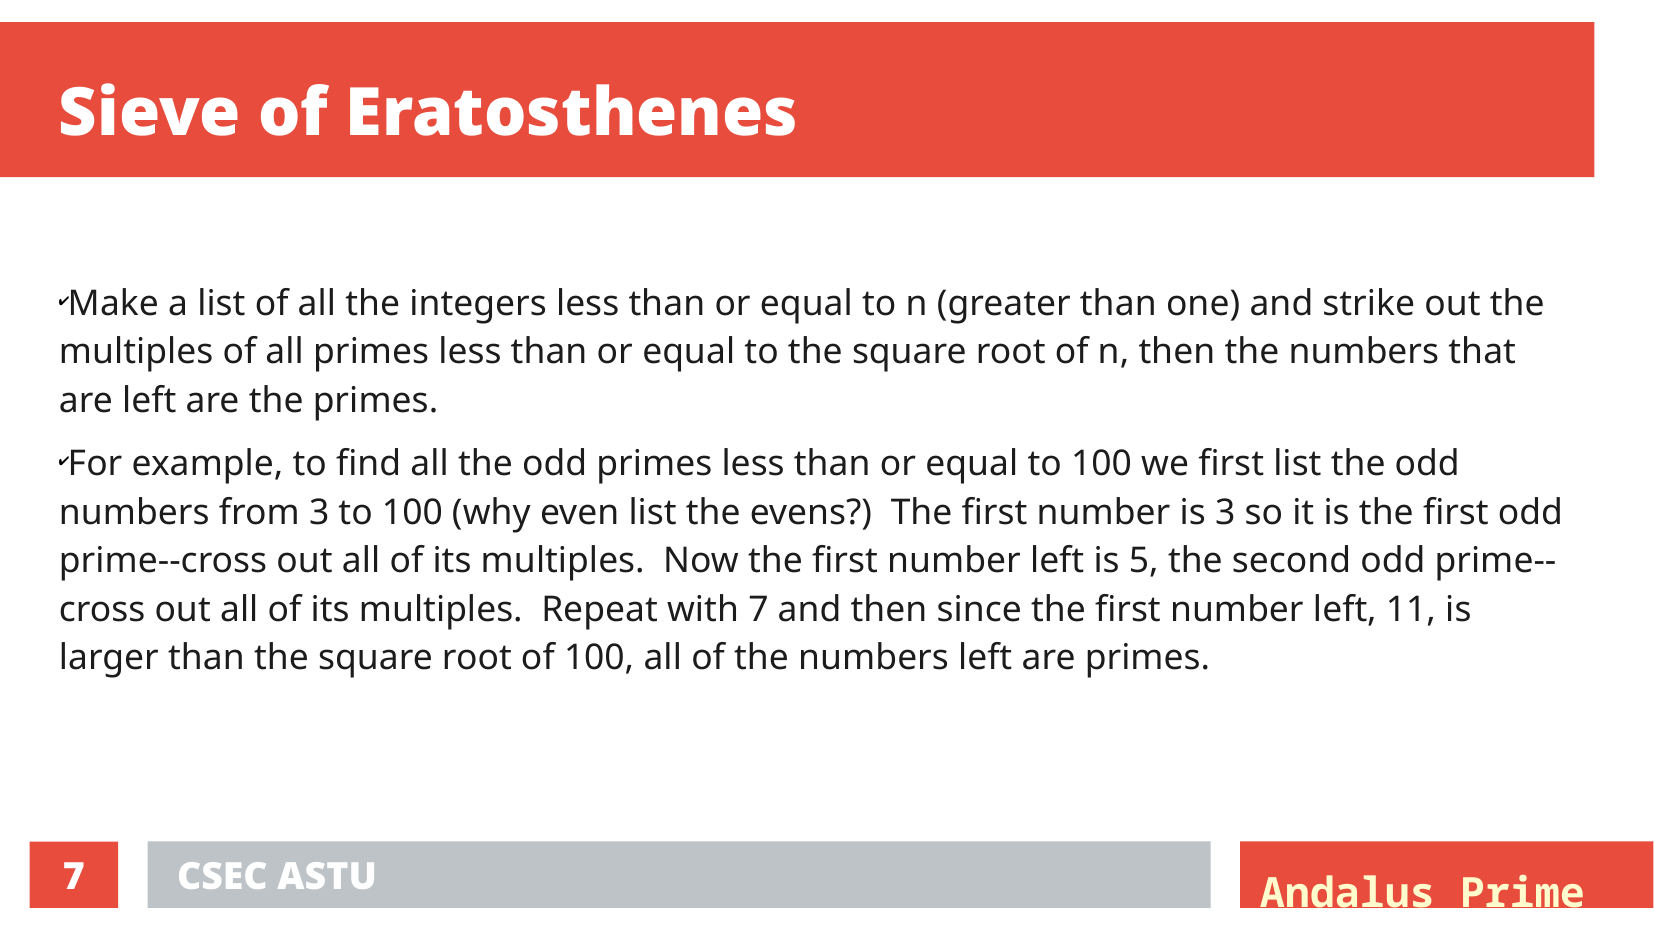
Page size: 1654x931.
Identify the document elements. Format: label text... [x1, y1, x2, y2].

list Make a list of all the integers less than or equal to n (greater than one) and strike out the multiples of all primes less than or equal to the square root of n, then the numbers that are left are the primes. For example, to find all the odd primes less than or equal to 100 we first list the odd numbers from 3 to 100 (why even list the evens?) The first number is 3 so it is the first odd prime--cross out all of its multiples. Now the first number left is 5, the second odd prime--cross out all of its multiples. Repeat with 7 and then since the first number left, 11, is larger than the square root of 100, all of the numbers left are primes. [59, 213, 1565, 820]
text_box Andalus Prime [1245, 855, 1636, 912]
title Sieve of Eratosthenes [59, 44, 1595, 156]
